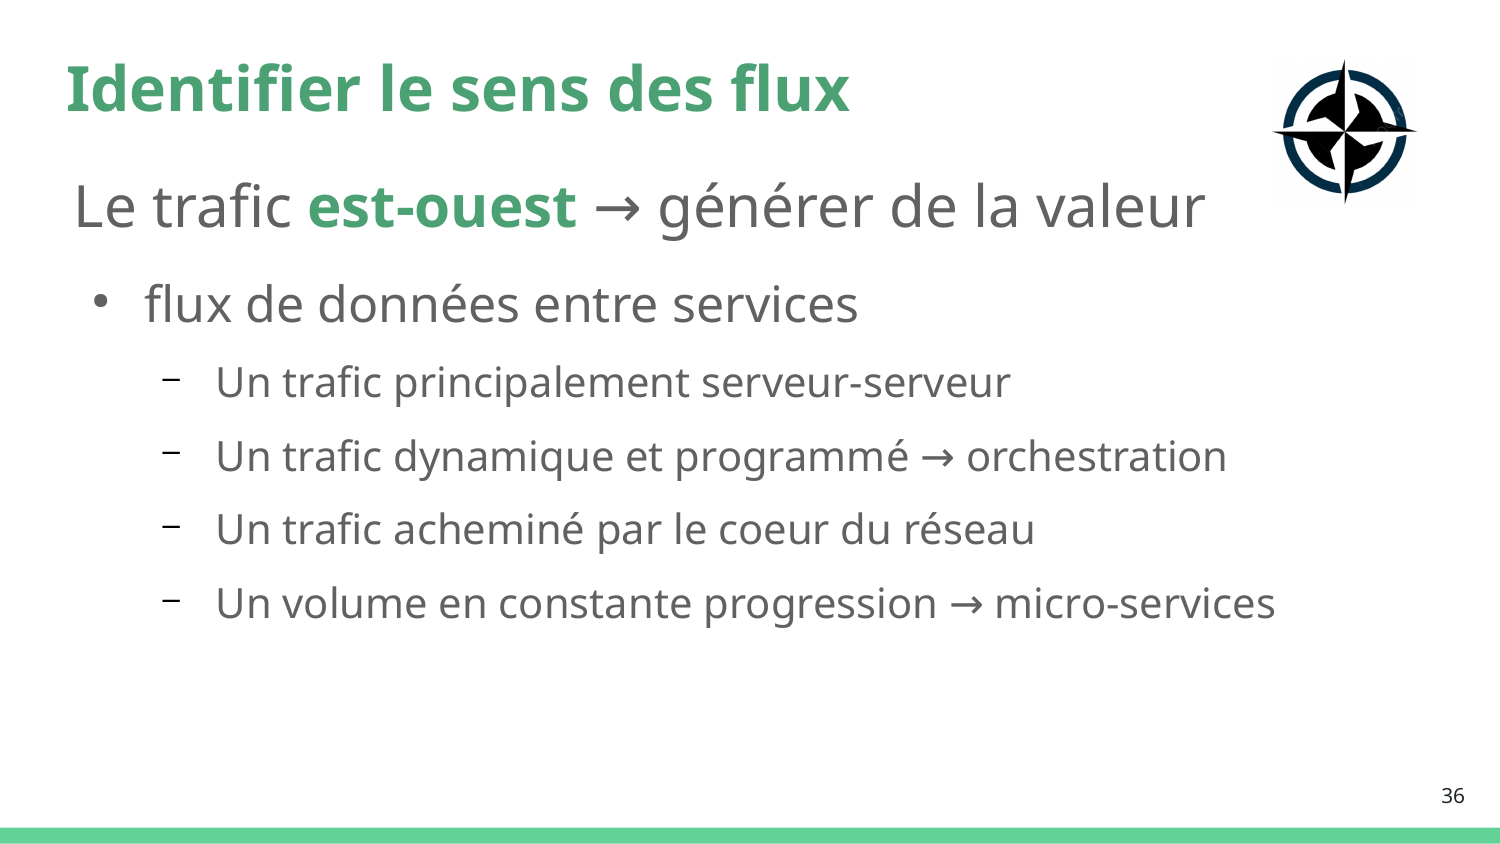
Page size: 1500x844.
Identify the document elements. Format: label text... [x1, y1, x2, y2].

title Identifier le sens des flux [51, 23, 1449, 117]
list Le trafic est-ouest → générer de la valeur flux de données entre services Un trafic principalement serveur-serveur Un trafic dynamique et programmé → orchestration Un trafic acheminé par le coeur du réseau Un volume en constante progression → micro-services [59, 144, 1380, 805]
slide_number <numéro> [1389, 764, 1480, 830]
picture [1269, 56, 1420, 207]
